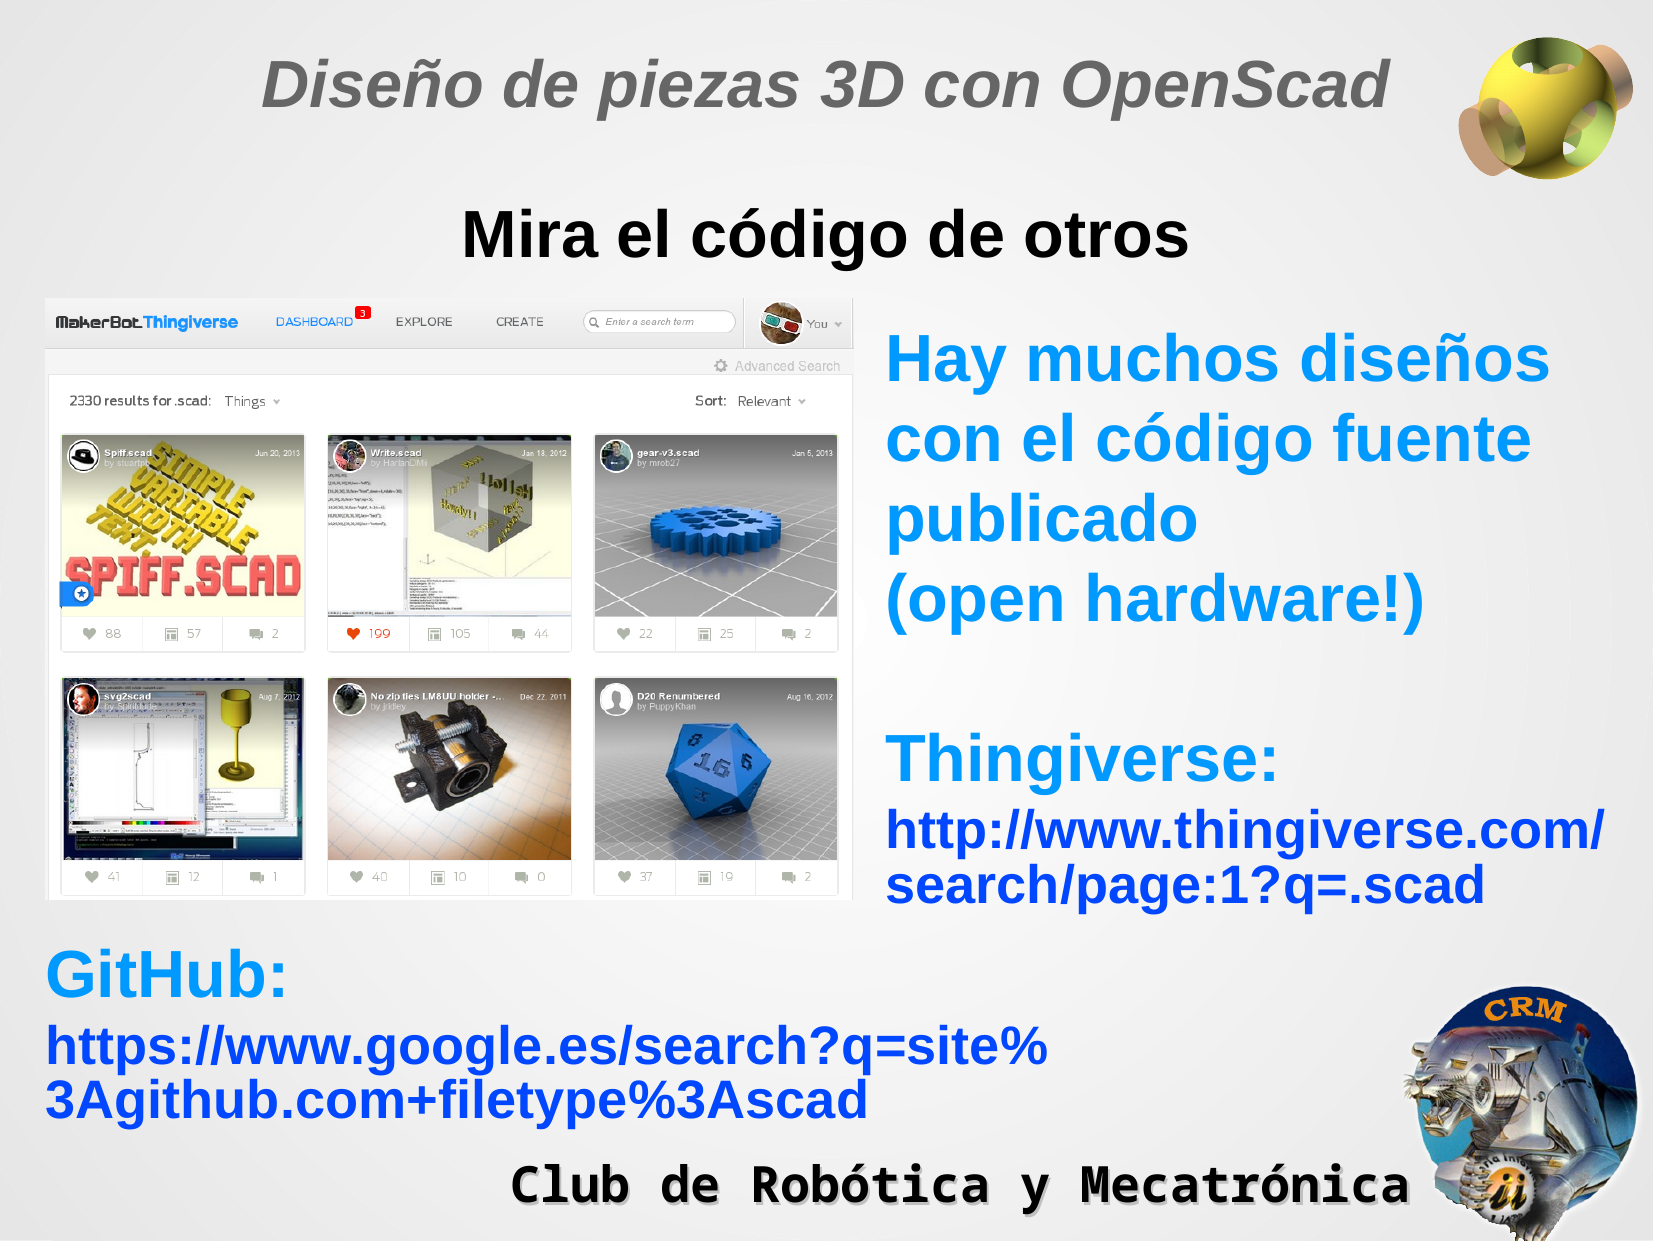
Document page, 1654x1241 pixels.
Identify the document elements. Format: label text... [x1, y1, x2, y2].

text_box Hay muchos diseños con el código fuente publicado (open hardware!) Thingiverse: http://www.thingiverse.com/search/page:1?q=.scad [869, 300, 1624, 1137]
text_box Diseño de piezas 3D con OpenScad Mira el código de otros [0, 39, 1653, 280]
picture [1357, 974, 1653, 1241]
text_box Club de Robótica y Mecatrónica [159, 1137, 1426, 1241]
picture [45, 298, 854, 901]
picture [1455, 32, 1636, 39]
text_box GitHub: https://www.google.es/search?q=site%3Agithub.com+filetype%3Ascad [30, 915, 1081, 1155]
